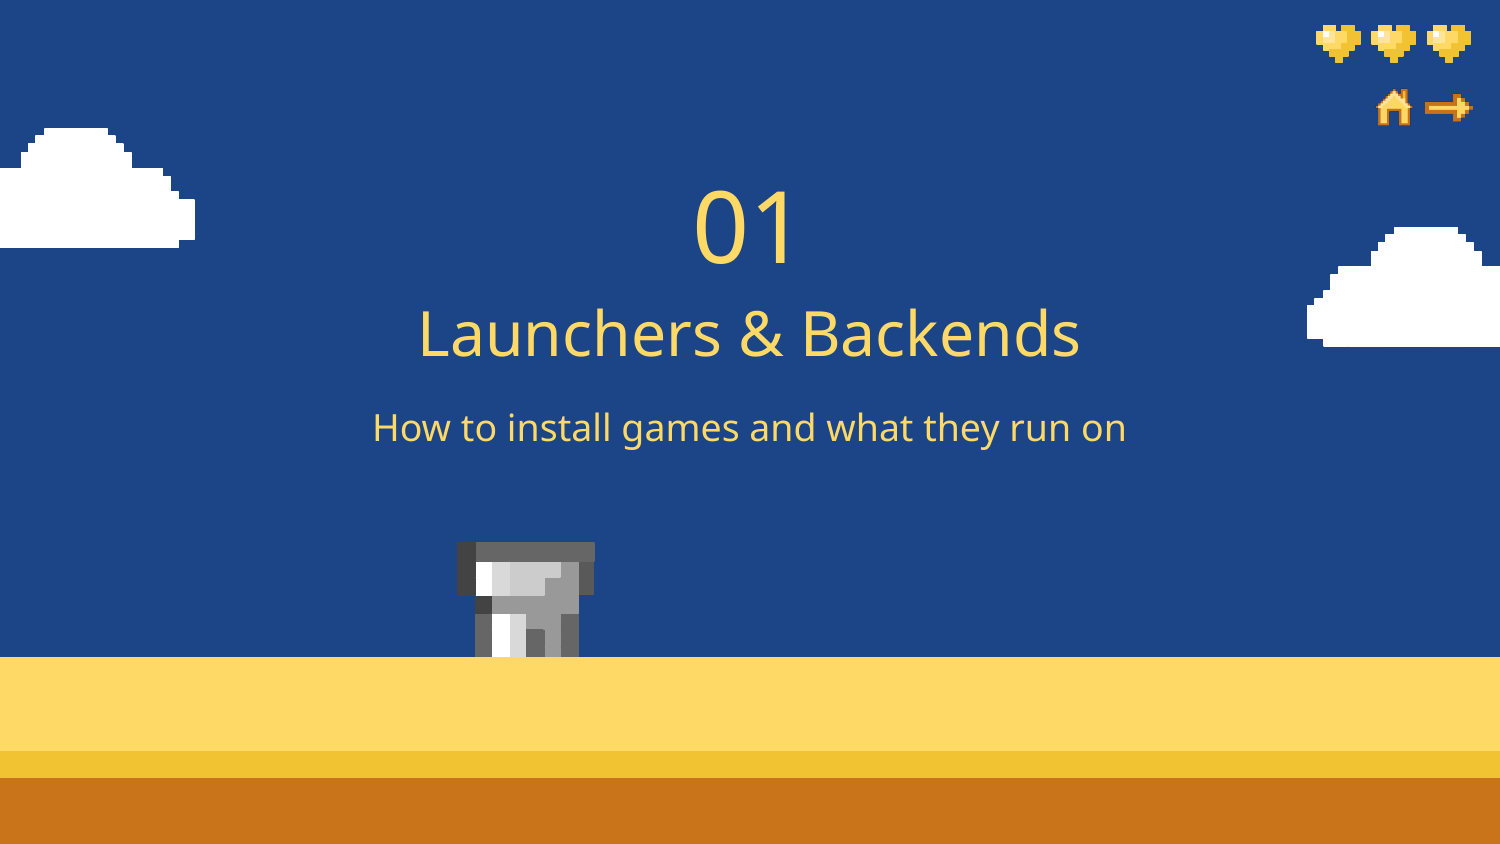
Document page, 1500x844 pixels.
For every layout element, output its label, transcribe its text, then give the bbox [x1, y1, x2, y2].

text_box [1372, 25, 1416, 62]
title Launchers & Backends [218, 262, 1282, 401]
text_box [1317, 25, 1329, 50]
text_box [1427, 25, 1471, 62]
text_box [1330, 25, 1360, 62]
picture [1425, 93, 1473, 122]
picture [1375, 88, 1413, 126]
title 01 [51, 181, 1449, 299]
subtitle How to install games and what they run on [287, 388, 1213, 519]
